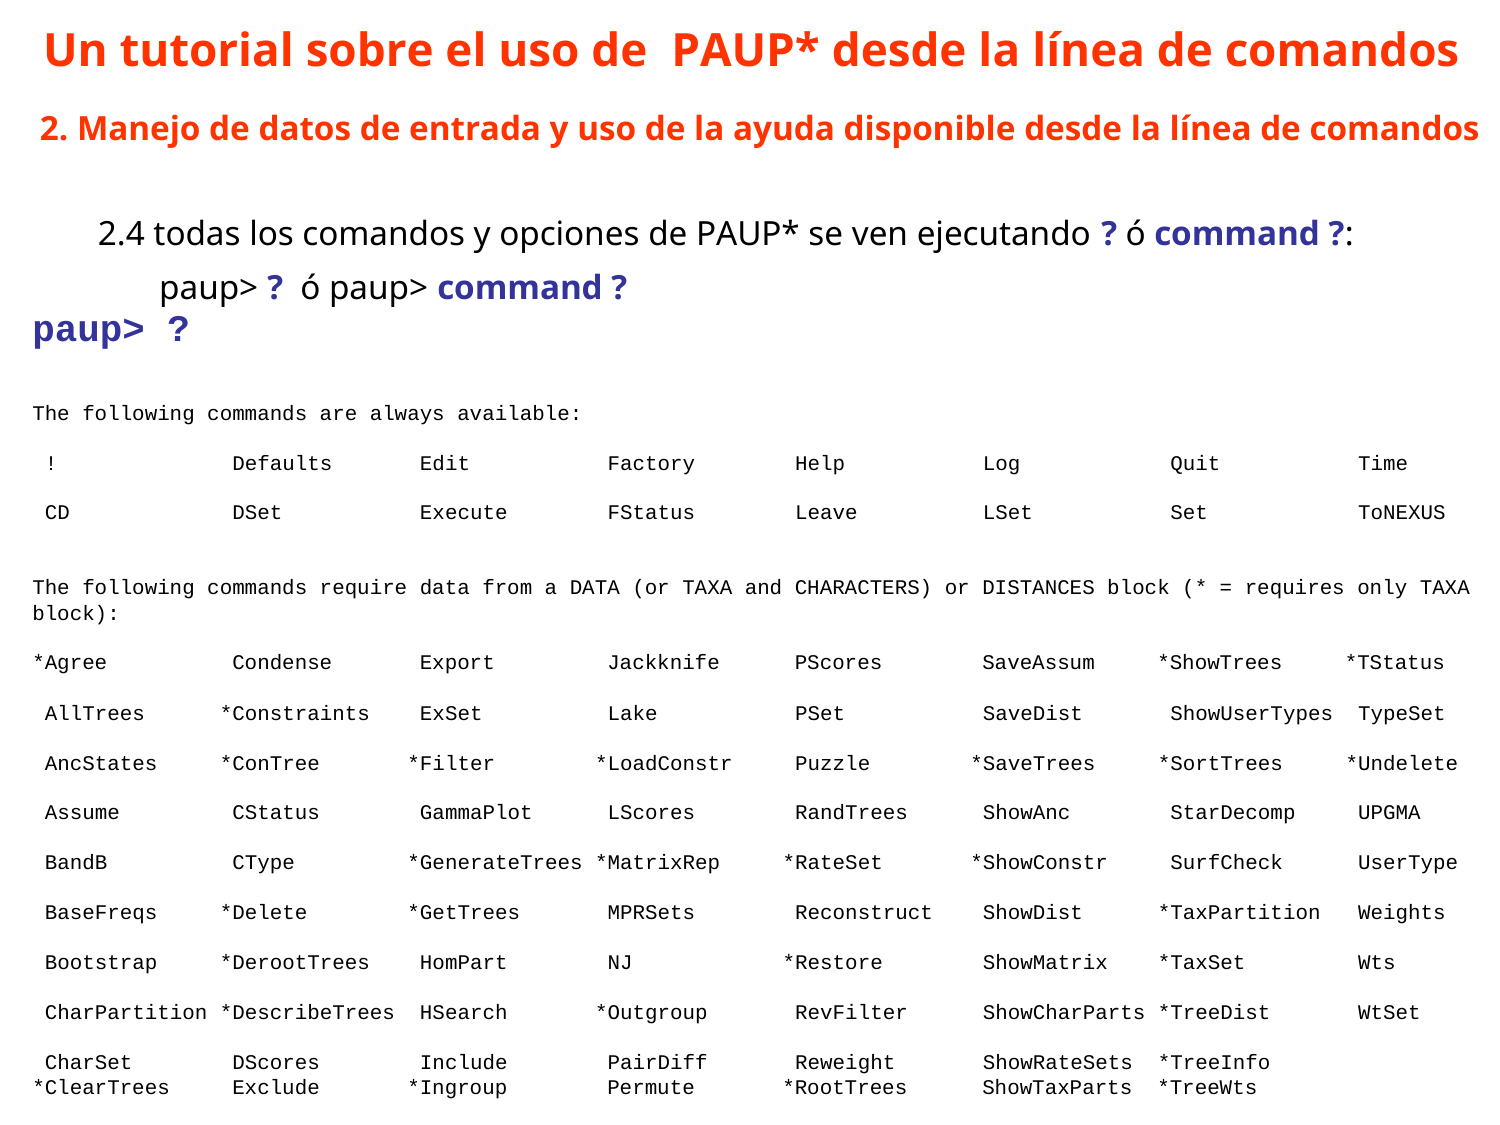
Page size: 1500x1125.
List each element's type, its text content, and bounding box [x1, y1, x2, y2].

text_box Un tutorial sobre el uso de PAUP* desde la línea de comandos [28, 13, 1475, 84]
text_box 2.4 todas los comandos y opciones de PAUP* se ven ejecutando ? ó command ?: paup> ? ó paup> command ? [83, 190, 1369, 296]
text_box paup> ? The following commands are always available: ! Defaults Edit Factory Help Log Quit Time CD DSet Execute FStatus Leave LSet Set ToNEXUS The following commands require data from a DATA (or TAXA and CHARACTERS) or DISTANCES block (* = requires only TAXA block): *Agree Condense Export Jackknife PScores SaveAssum *ShowTrees *TStatus AllTrees *Constraints ExSet Lake PSet SaveDist ShowUserTypes TypeSet AncStates *ConTree *Filter *LoadConstr Puzzle *SaveTrees *SortTrees *Undelete Assume CStatus GammaPlot LScores RandTrees ShowAnc StarDecomp UPGMA BandB CType *GenerateTrees *MatrixRep *RateSet *ShowConstr SurfCheck UserType BaseFreqs *Delete *GetTrees MPRSets Reconstruct ShowDist *TaxPartition Weights Bootstrap *DerootTrees HomPart NJ *Restore ShowMatrix *TaxSet Wts CharPartition *DescribeTrees HSearch *Outgroup RevFilter ShowCharParts *TreeDist WtSet CharSet DScores Include PairDiff Reweight ShowRateSets *TreeInfo *ClearTrees Exclude *Ingroup Permute *RootTrees ShowTaxParts *TreeWts [17, 296, 1489, 1125]
text_box 2. Manejo de datos de entrada y uso de la ayuda disponible desde la línea de comandos [25, 99, 1500, 155]
